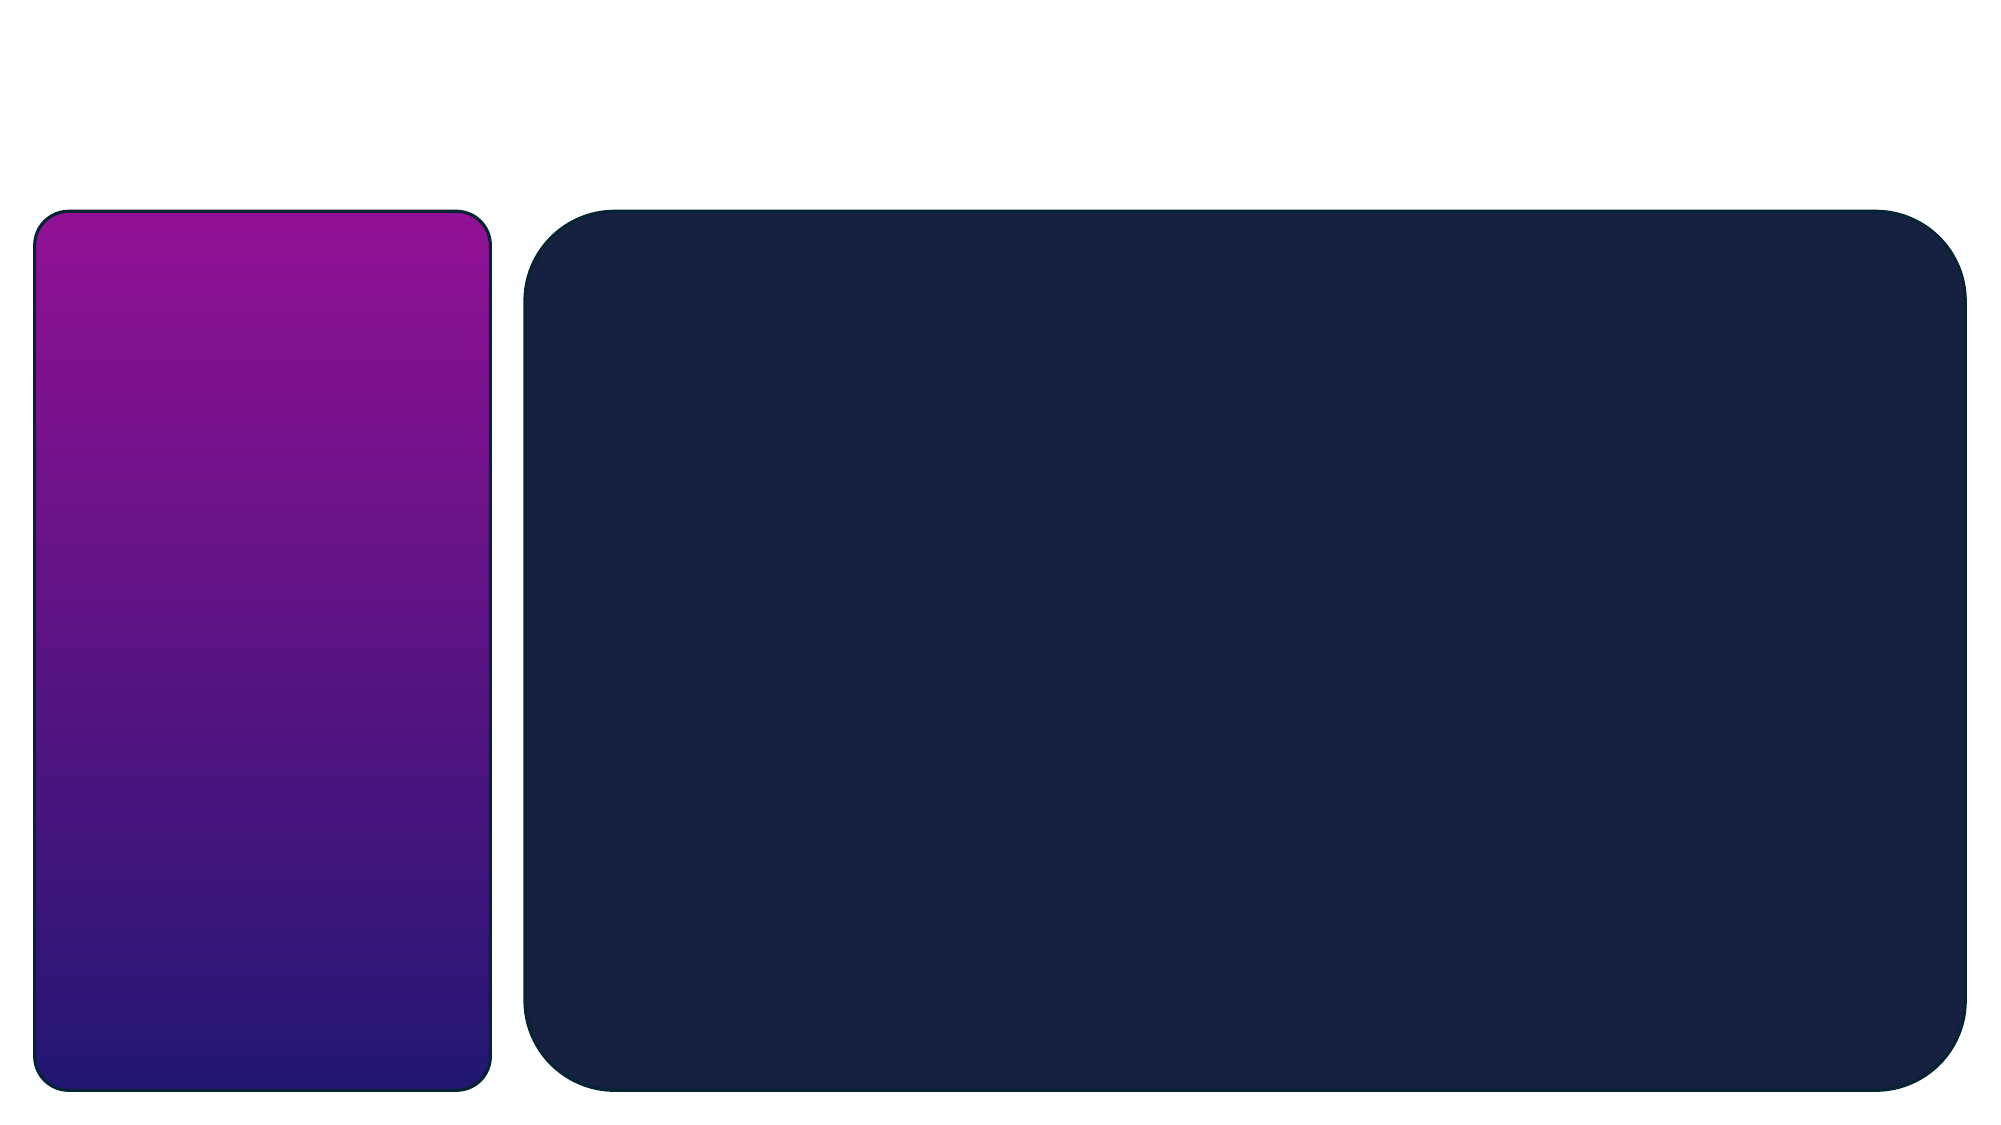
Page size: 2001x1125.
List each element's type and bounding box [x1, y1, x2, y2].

text_box [524, 211, 1966, 1091]
text_box [34, 211, 491, 1091]
